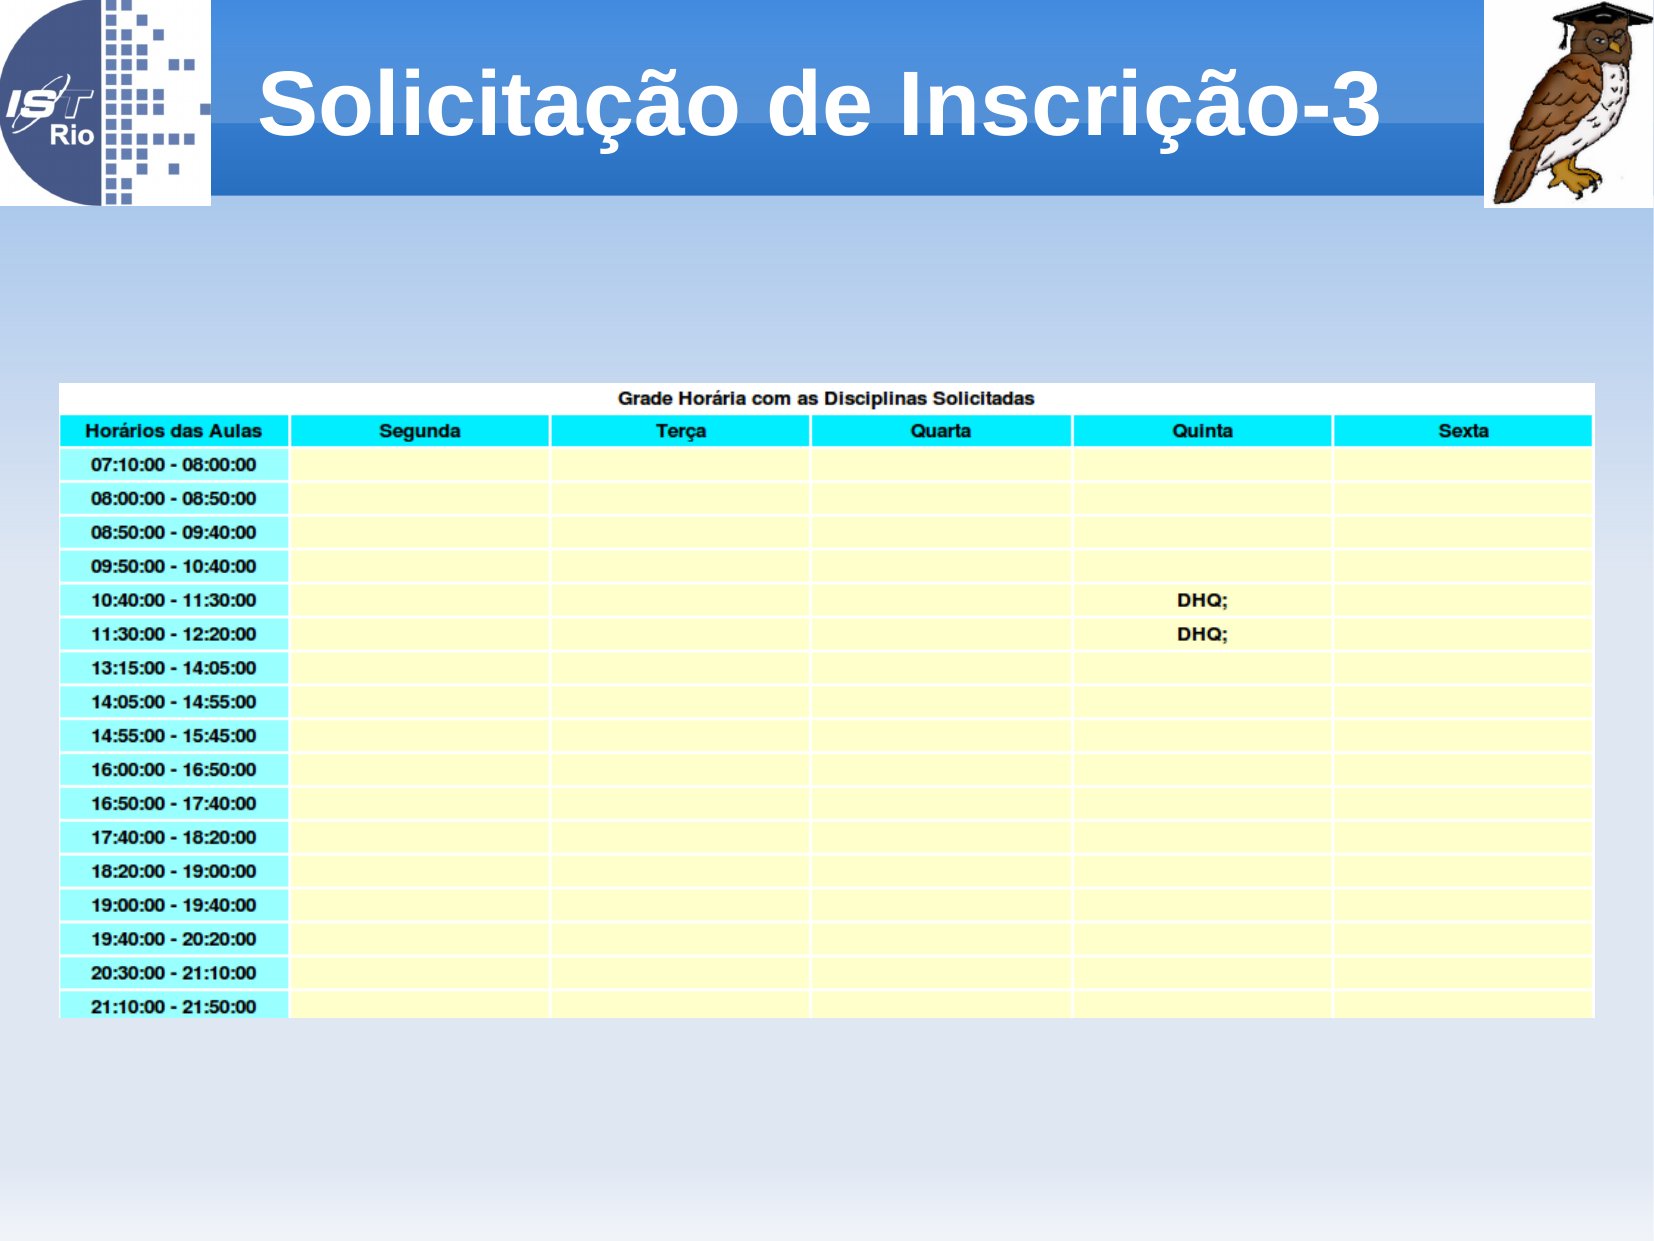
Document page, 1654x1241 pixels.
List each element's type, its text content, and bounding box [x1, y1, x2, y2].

picture [0, 0, 1654, 1241]
title Solicitação de Inscrição-3 [76, 7, 1565, 200]
